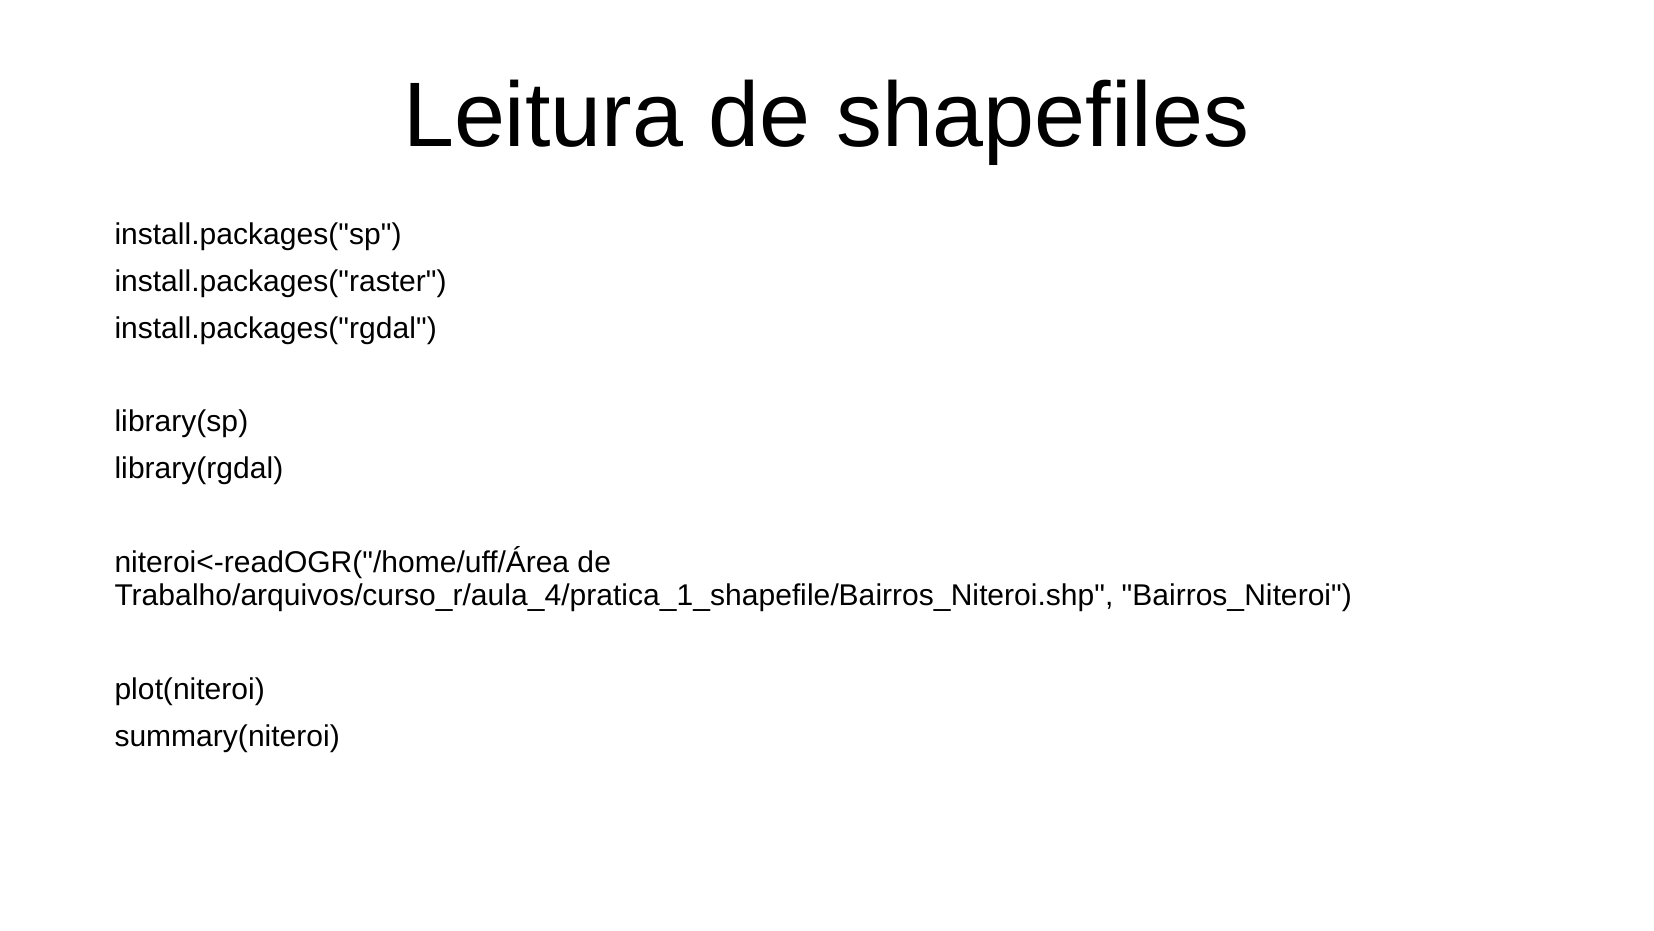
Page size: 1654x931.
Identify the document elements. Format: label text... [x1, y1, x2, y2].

list install.packages("sp") install.packages("raster") install.packages("rgdal") library(sp) library(rgdal) niteroi<-readOGR("/home/uff/Área de Trabalho/arquivos/curso_r/aula_4/pratica_1_shapefile/Bairros_Niteroi.shp", "Bairros_Niteroi") plot(niteroi) summary(niteroi) [82, 217, 1571, 758]
title Leitura de shapefiles [82, 37, 1571, 193]
